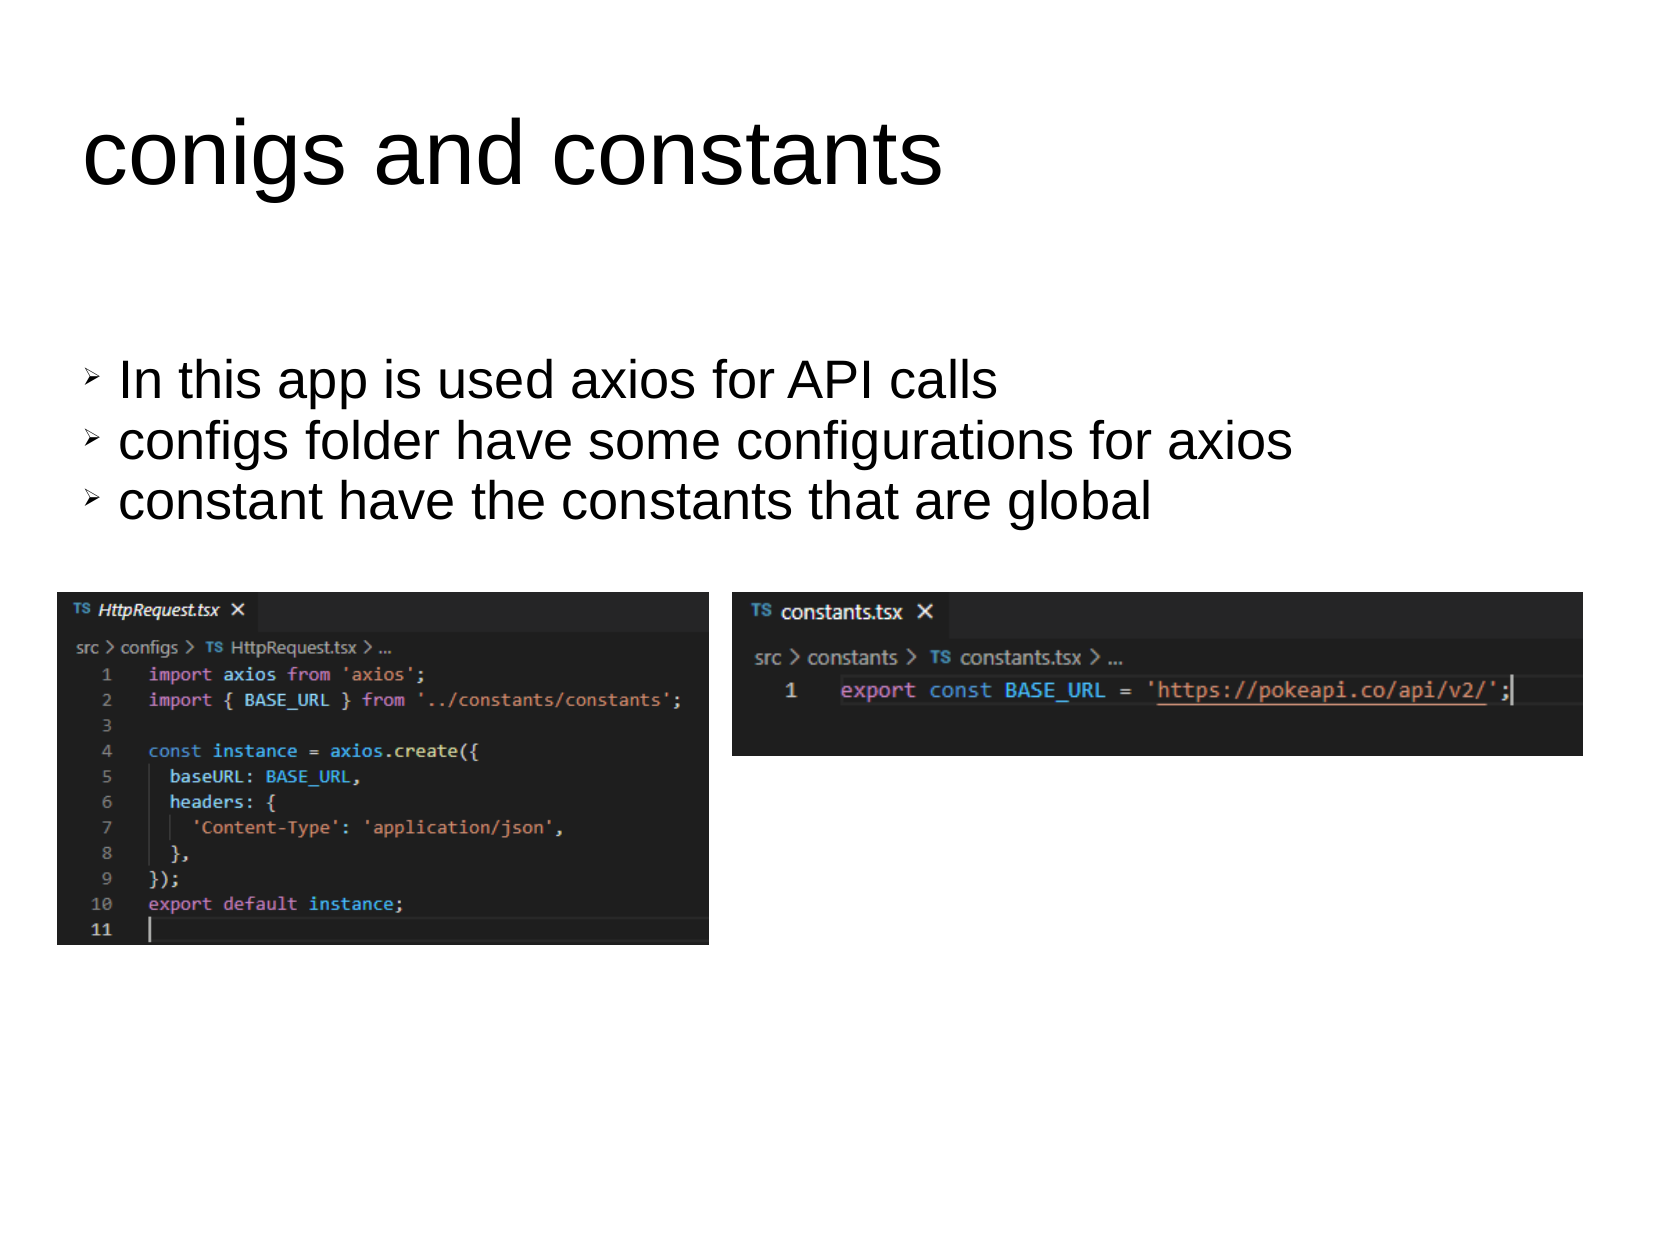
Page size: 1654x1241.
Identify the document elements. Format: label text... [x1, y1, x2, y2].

picture [57, 592, 709, 945]
title conigs and constants [82, 49, 1571, 257]
picture [732, 592, 1583, 756]
subtitle In this app is used axios for API calls configs folder have some configurations for axios constant have the constants that are global [82, 290, 1571, 591]
